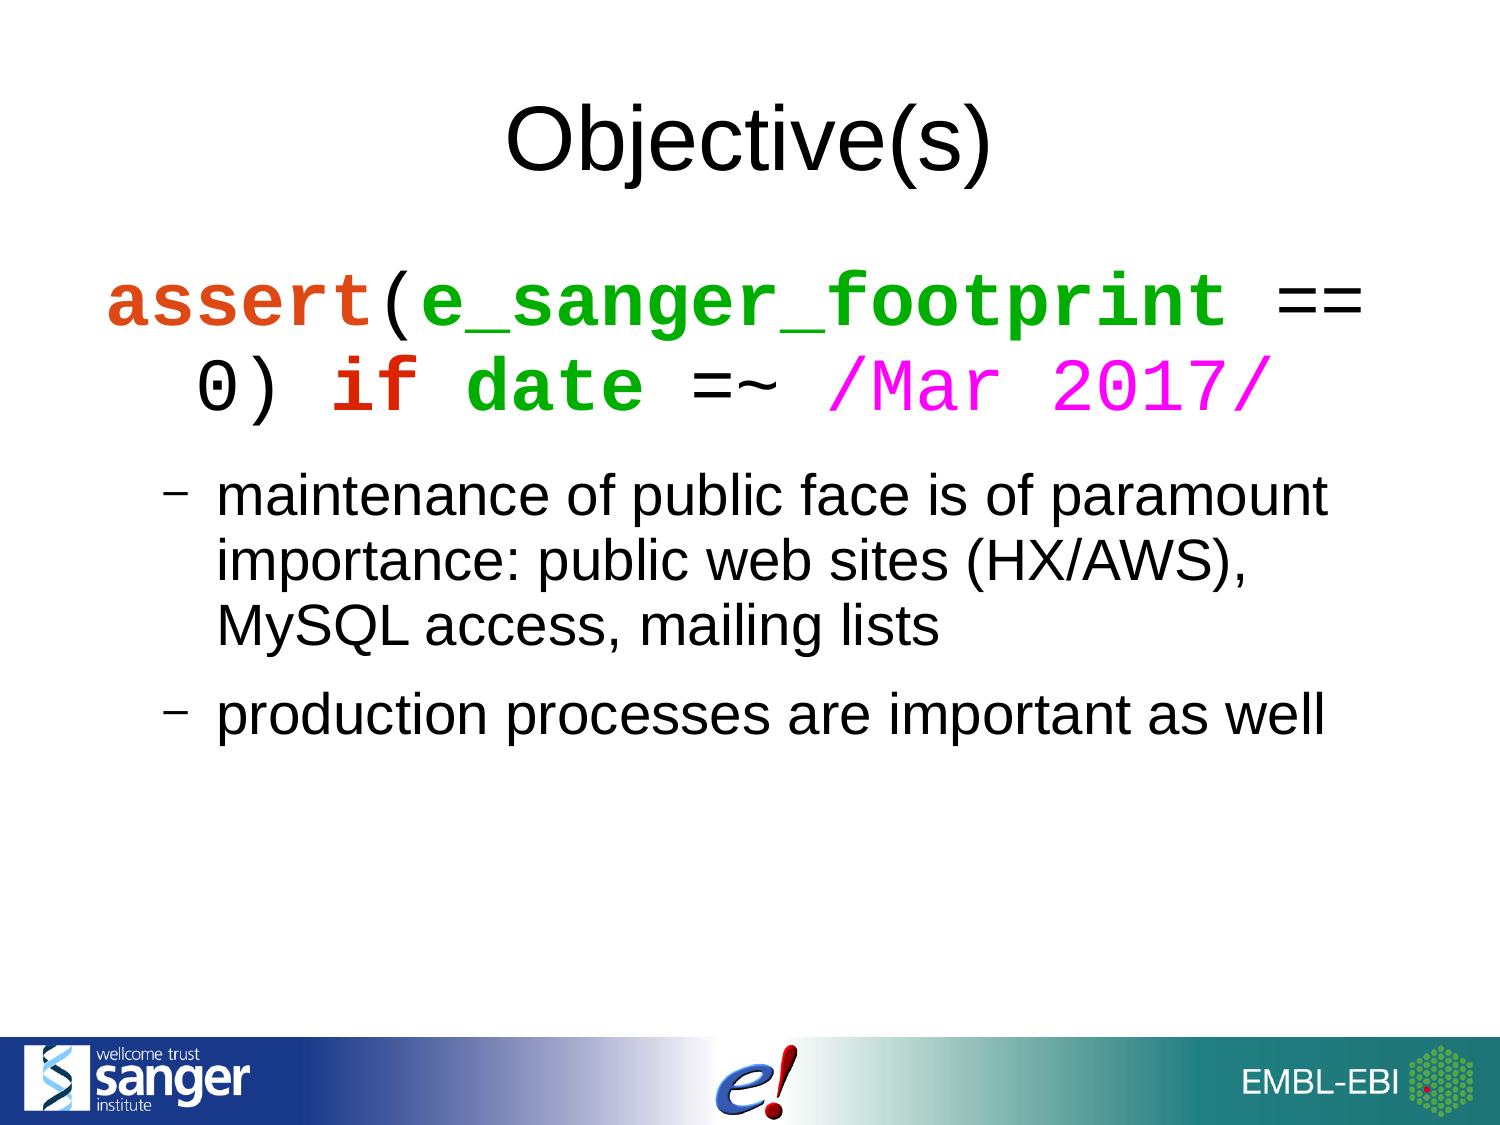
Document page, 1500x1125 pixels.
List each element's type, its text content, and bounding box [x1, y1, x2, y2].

title Objective(s) [75, 44, 1425, 233]
picture [0, 1037, 1500, 1125]
list assert(e_sanger_footprint == 0) if date =~ /Mar 2017/ maintenance of public face is of paramount importance: public web sites (HX/AWS), MySQL access, mailing lists production processes are important as well [75, 263, 1395, 916]
